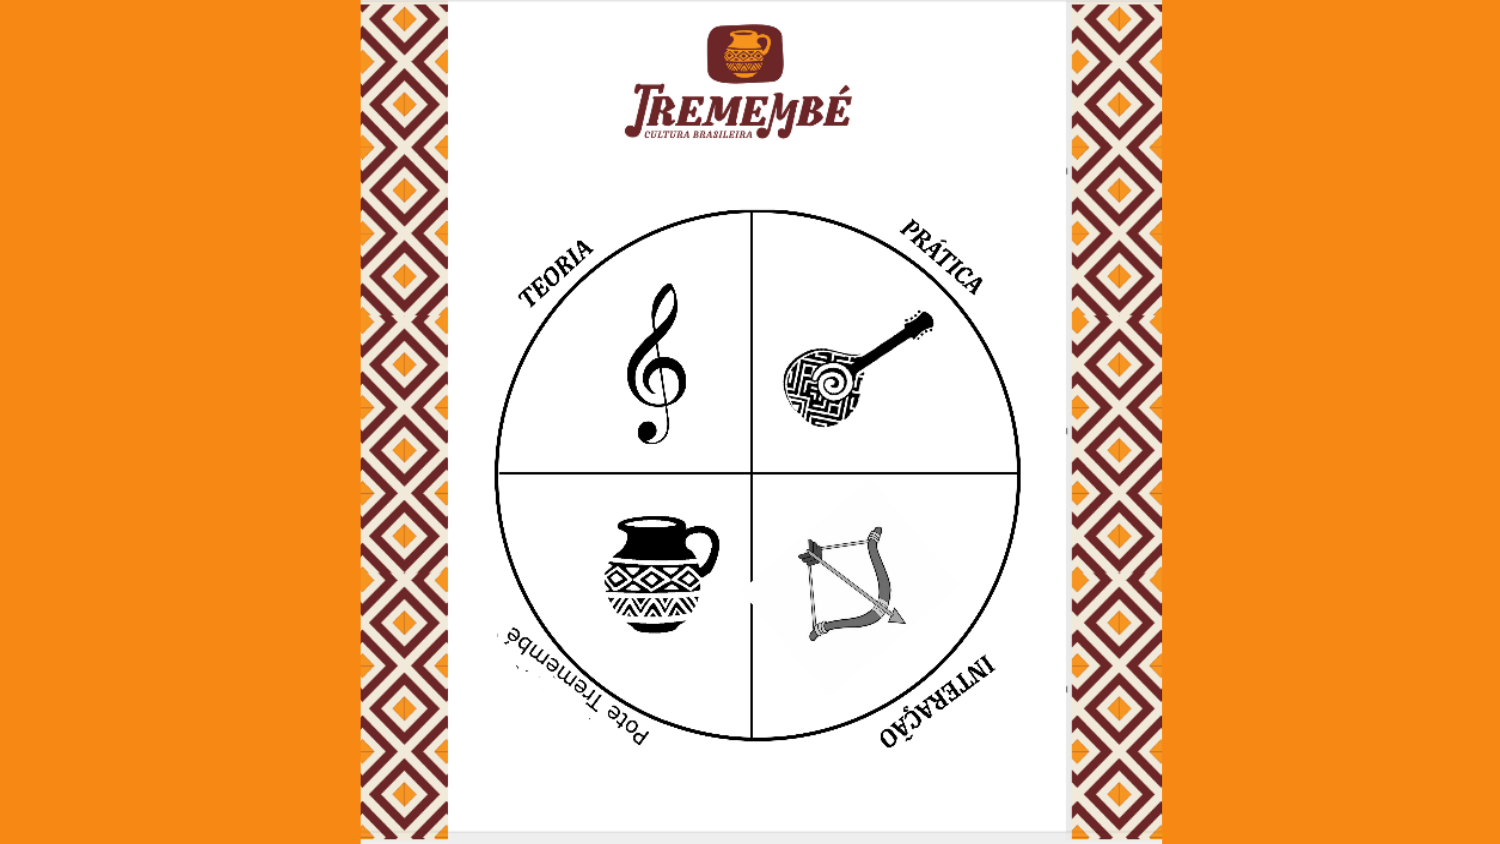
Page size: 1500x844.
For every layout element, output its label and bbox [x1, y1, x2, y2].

picture [360, 0, 1163, 844]
